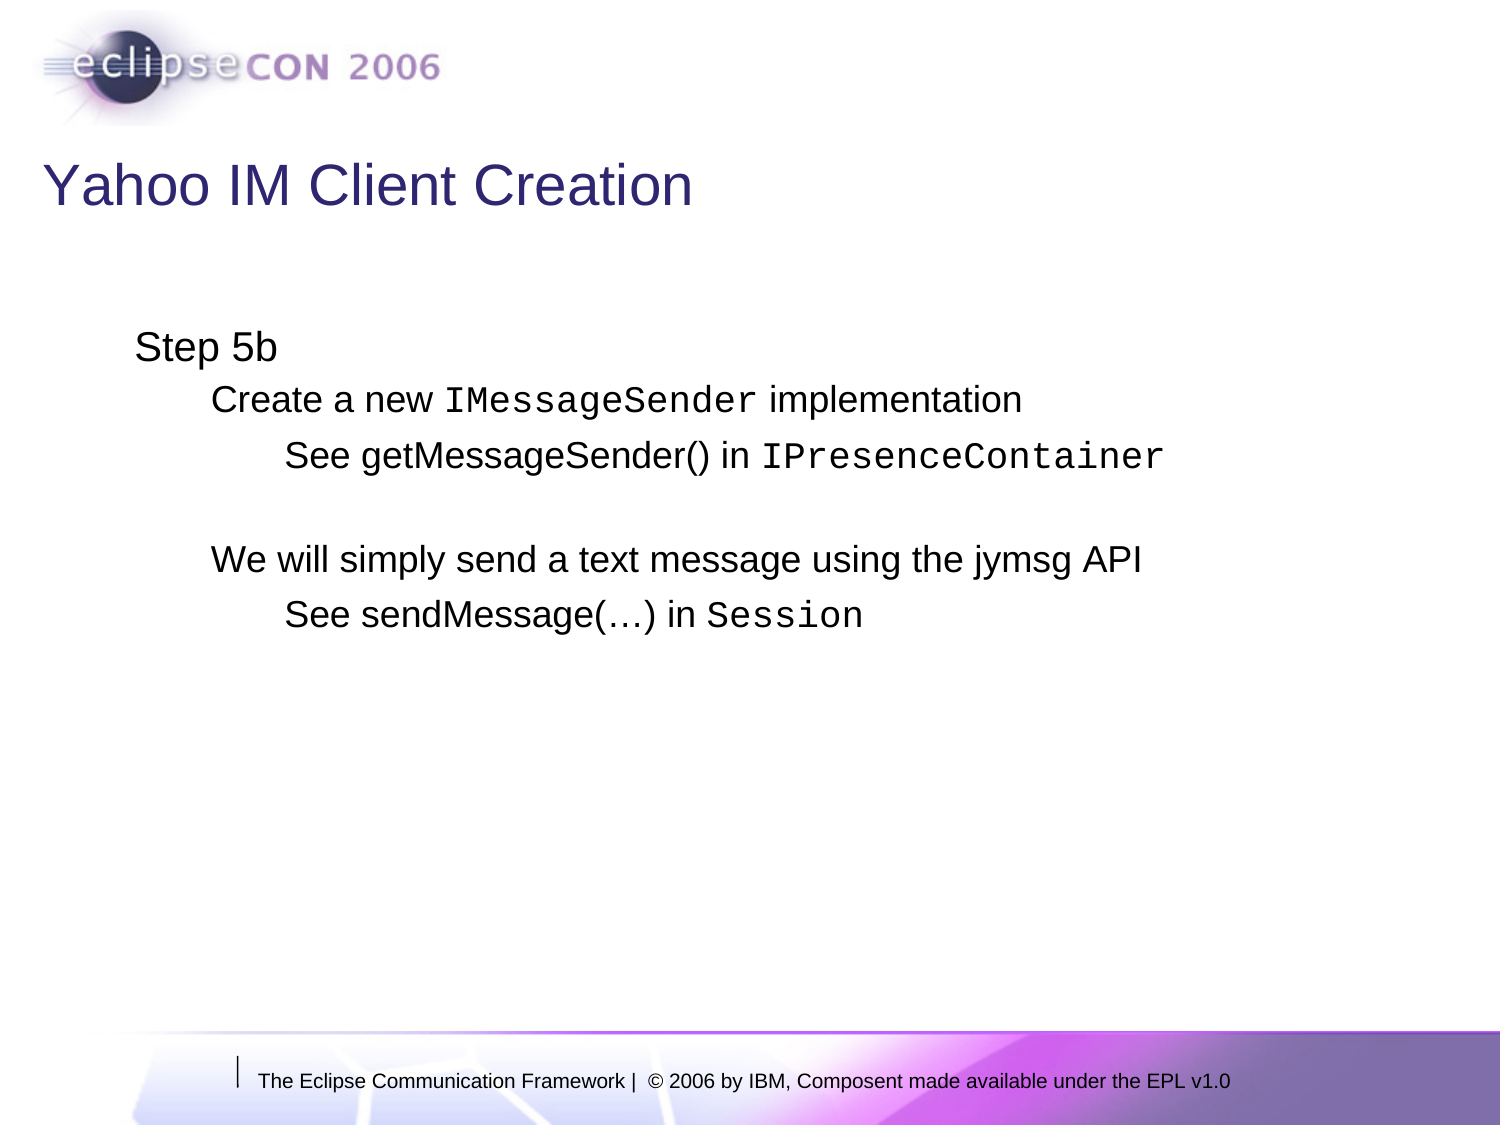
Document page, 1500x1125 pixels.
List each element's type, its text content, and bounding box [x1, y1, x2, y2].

list Step 5b Create a new IMessageSender implementation See getMessageSender() in IPresenceContainer We will simply send a text message using the jymsg API See sendMessage(…) in Session [119, 321, 1500, 1027]
picture [0, 1031, 1500, 1125]
title Yahoo IM Client Creation [27, 157, 1500, 248]
picture [31, 10, 1040, 126]
